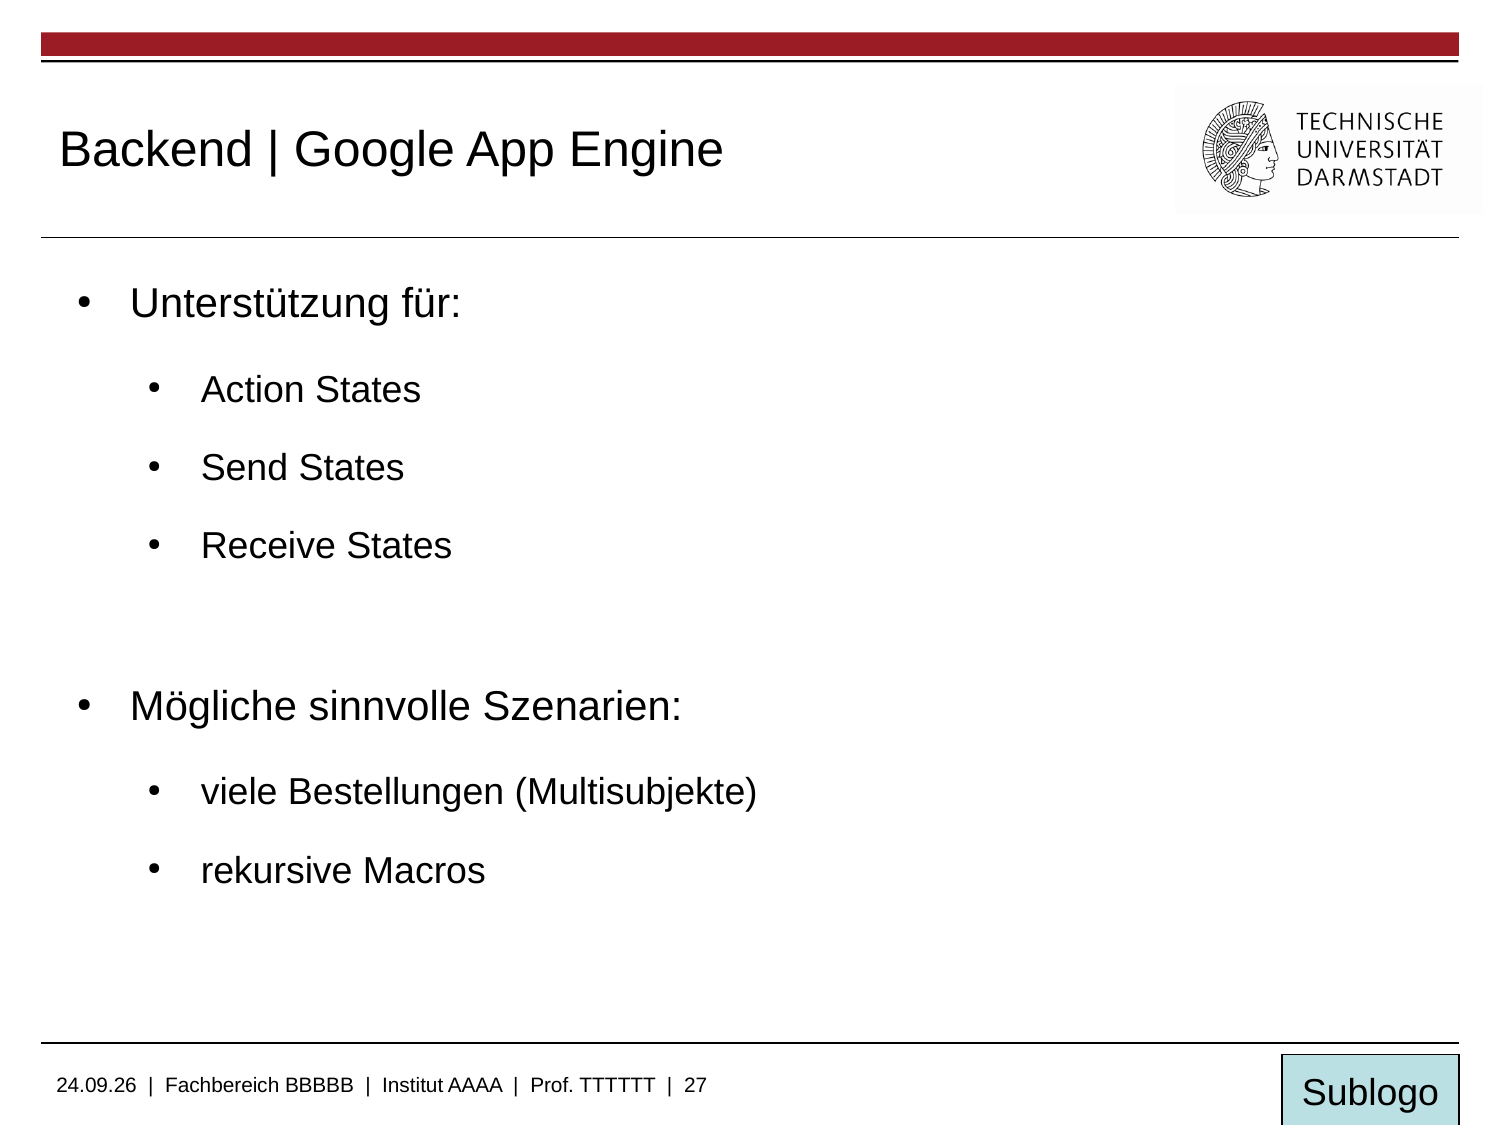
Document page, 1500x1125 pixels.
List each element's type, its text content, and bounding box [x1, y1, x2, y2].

picture [1175, 84, 1483, 214]
list Unterstützung für: Action States Send States Receive States Mögliche sinnvolle Szenarien: viele Bestellungen (Multisubjekte) rekursive Macros [59, 265, 1179, 1001]
title Backend | Google App Engine [58, 80, 1149, 218]
